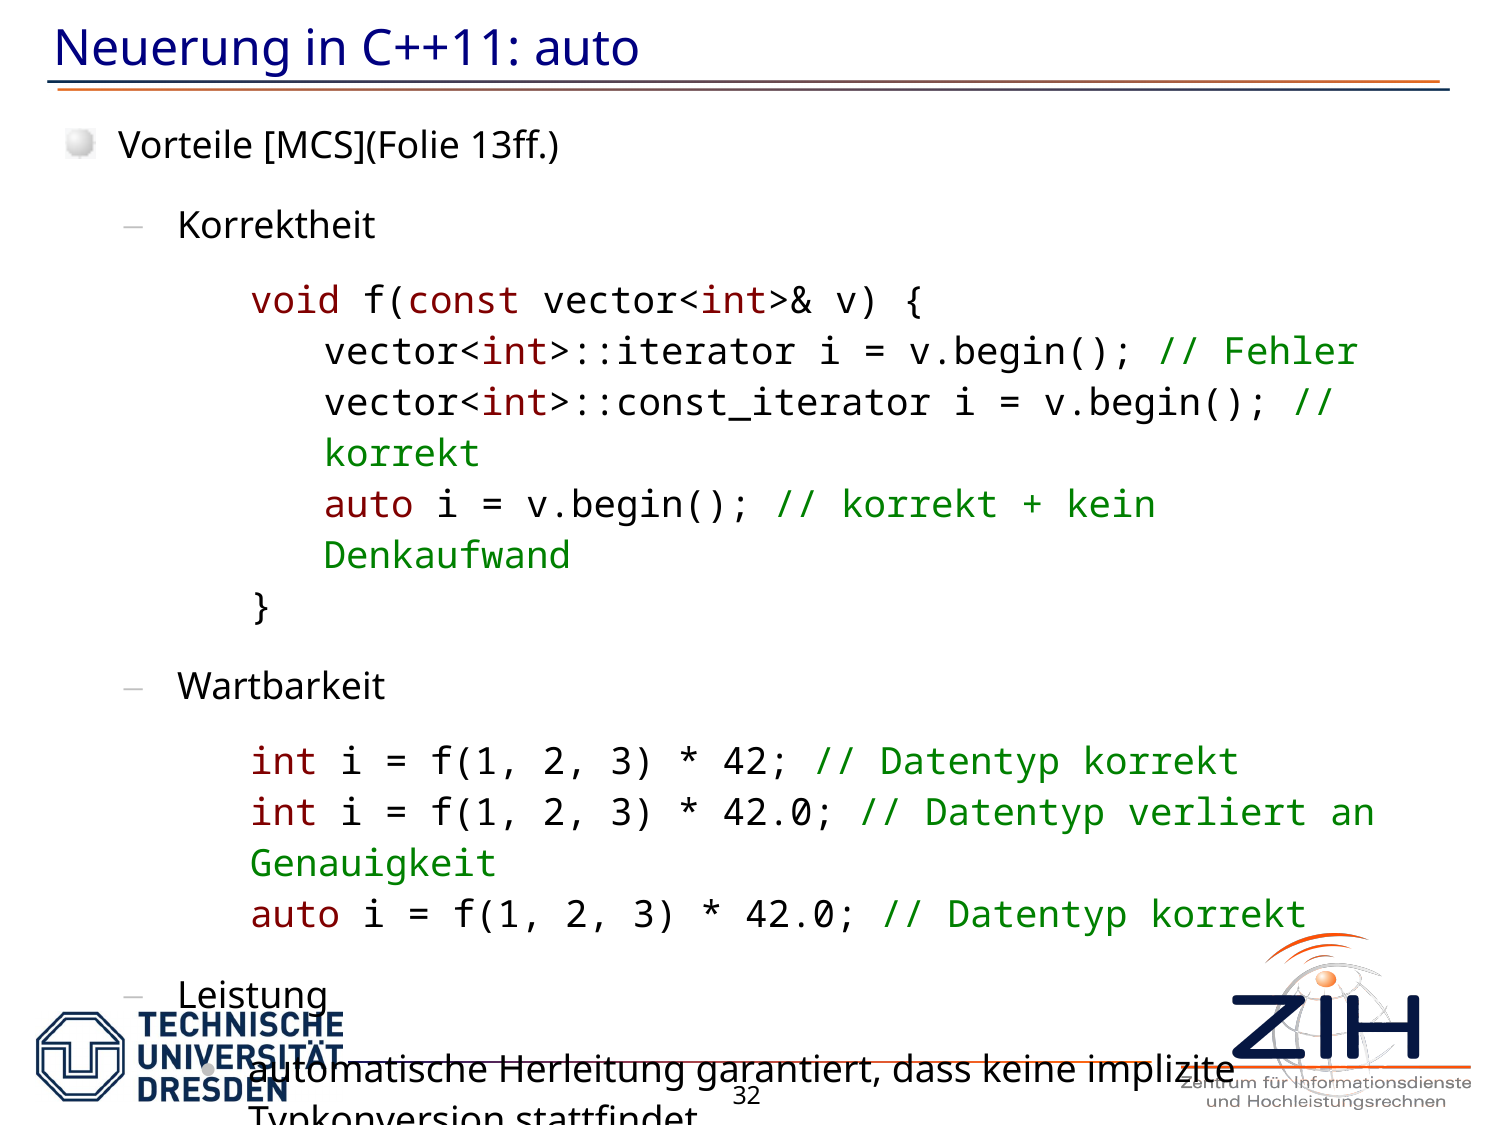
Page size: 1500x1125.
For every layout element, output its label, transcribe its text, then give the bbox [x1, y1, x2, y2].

picture [47, 80, 1450, 91]
picture [1181, 933, 1471, 1110]
title Neuerung in C++11: auto [53, 12, 1453, 81]
list Vorteile [MCS](Folie 13ff.) Korrektheit void f(const vector<int>& v) { vector<int>::iterator i = v.begin(); // Fehler vector<int>::const_iterator i = v.begin(); // korrekt auto i = v.begin(); // korrekt + kein Denkaufwand } Wartbarkeit int i = f(1, 2, 3) * 42; // Datentyp korrekt int i = f(1, 2, 3) * 42.0; // Datentyp verliert an Genauigkeit auto i = f(1, 2, 3) * 42.0; // Datentyp korrekt Leistung automatische Herleitung garantiert, dass keine implizite Typkonversion stattfindet Benutzbarkeit Lambdas, std::container<VeryLongTypeName>::const_iterator, … Bequemlichkeit (unwichtig, aber praktisch) [29, 118, 1418, 979]
picture [35, 1011, 343, 1102]
